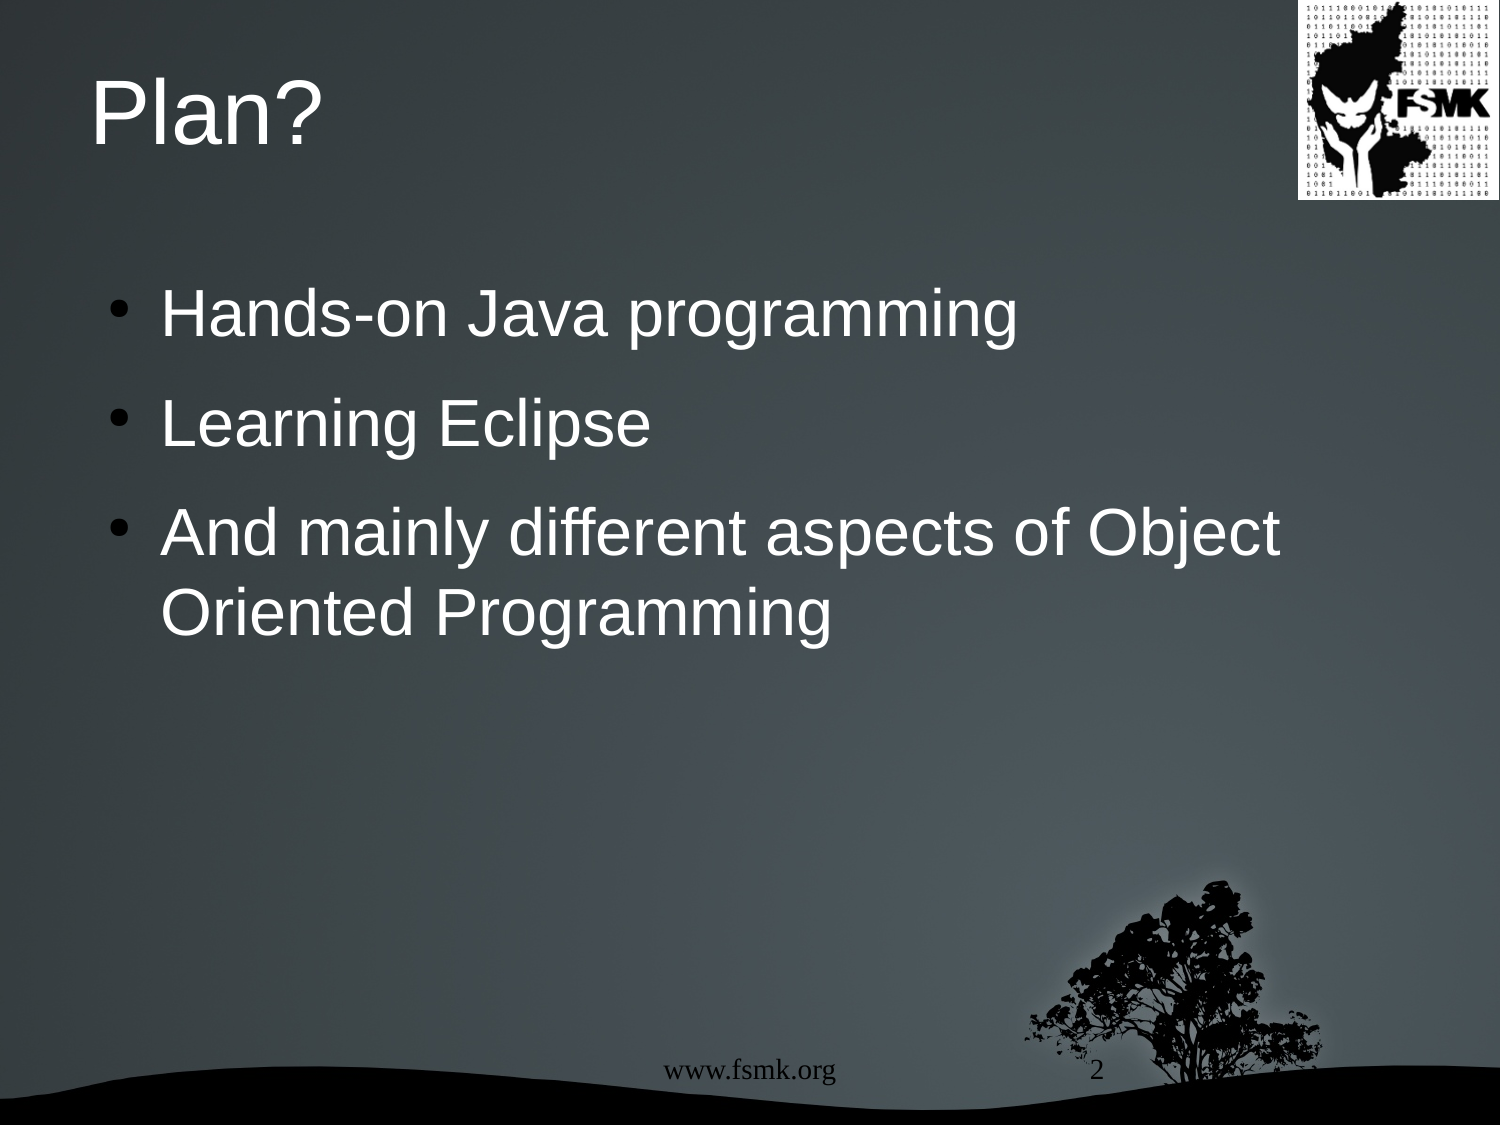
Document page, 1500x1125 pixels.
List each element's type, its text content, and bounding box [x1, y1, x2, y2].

text_box www.fsmk.org [512, 1042, 988, 1103]
title Plan? [75, 45, 1425, 233]
picture [0, 0, 1500, 1125]
list Hands-on Java programming Learning Eclipse And mainly different aspects of Object Oriented Programming [75, 262, 1425, 1005]
text_box <number> [1074, 1042, 1425, 1103]
